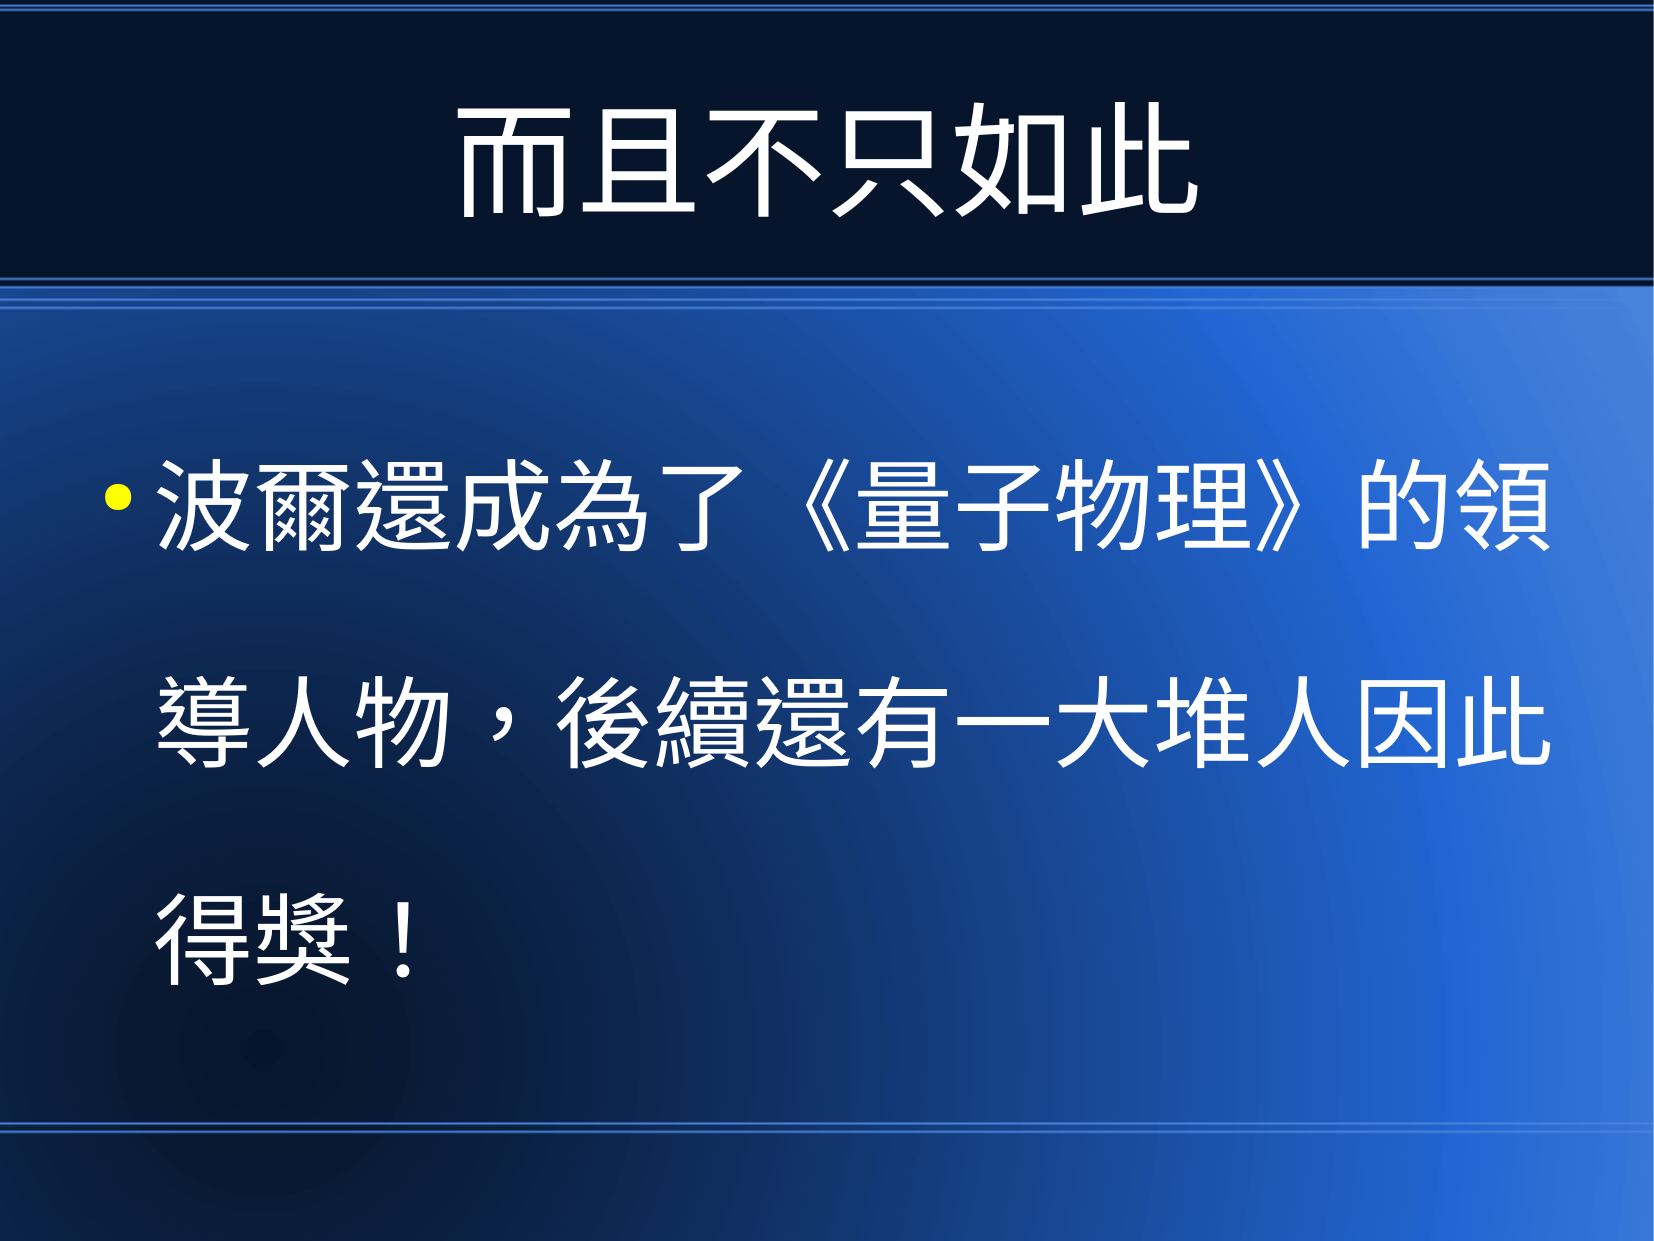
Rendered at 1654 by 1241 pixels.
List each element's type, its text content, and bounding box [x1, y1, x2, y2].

list 波爾還成為了《量子物理》的領導人物，後續還有一大堆人因此得獎！ [82, 355, 1571, 1241]
title 而且不只如此 [82, 49, 1571, 257]
picture [0, 0, 1654, 1241]
